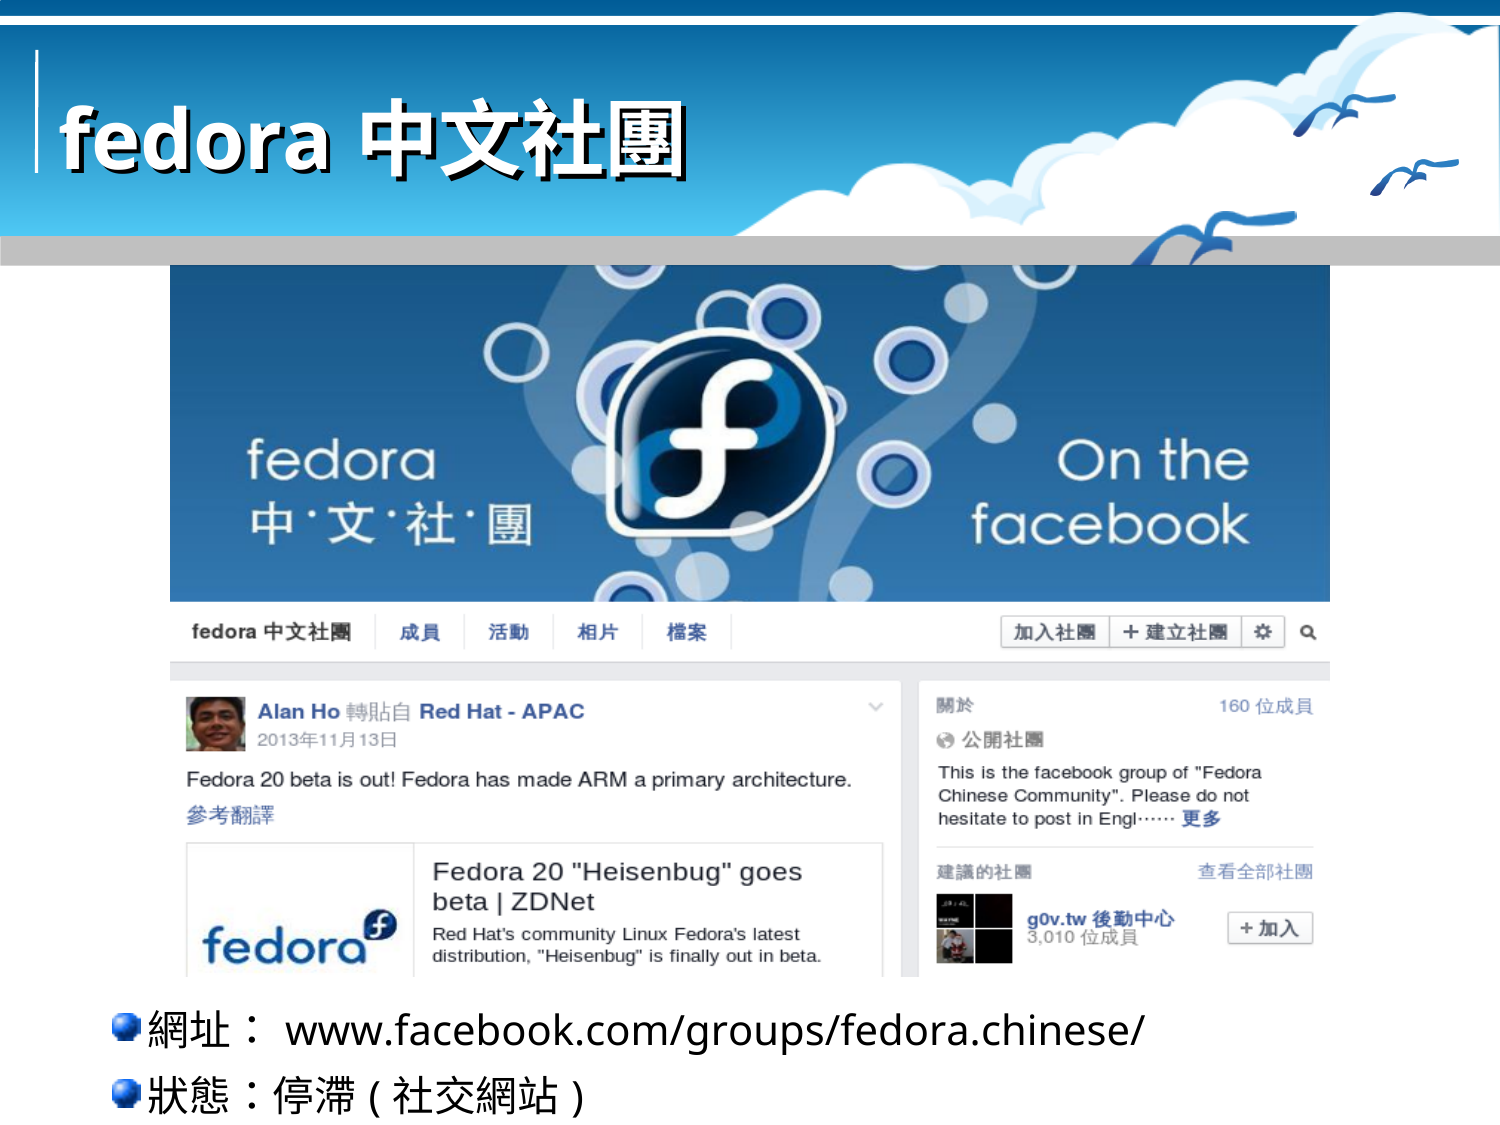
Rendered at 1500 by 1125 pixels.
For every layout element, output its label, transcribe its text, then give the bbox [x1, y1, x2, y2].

text_box 網址：www.facebook.com/groups/fedora.chinese/ 狀態：停滯(社交網站) [97, 989, 1422, 1094]
title fedora中文社團 [59, 86, 1465, 186]
picture [112, 1094, 141, 1108]
picture [170, 12, 1500, 977]
